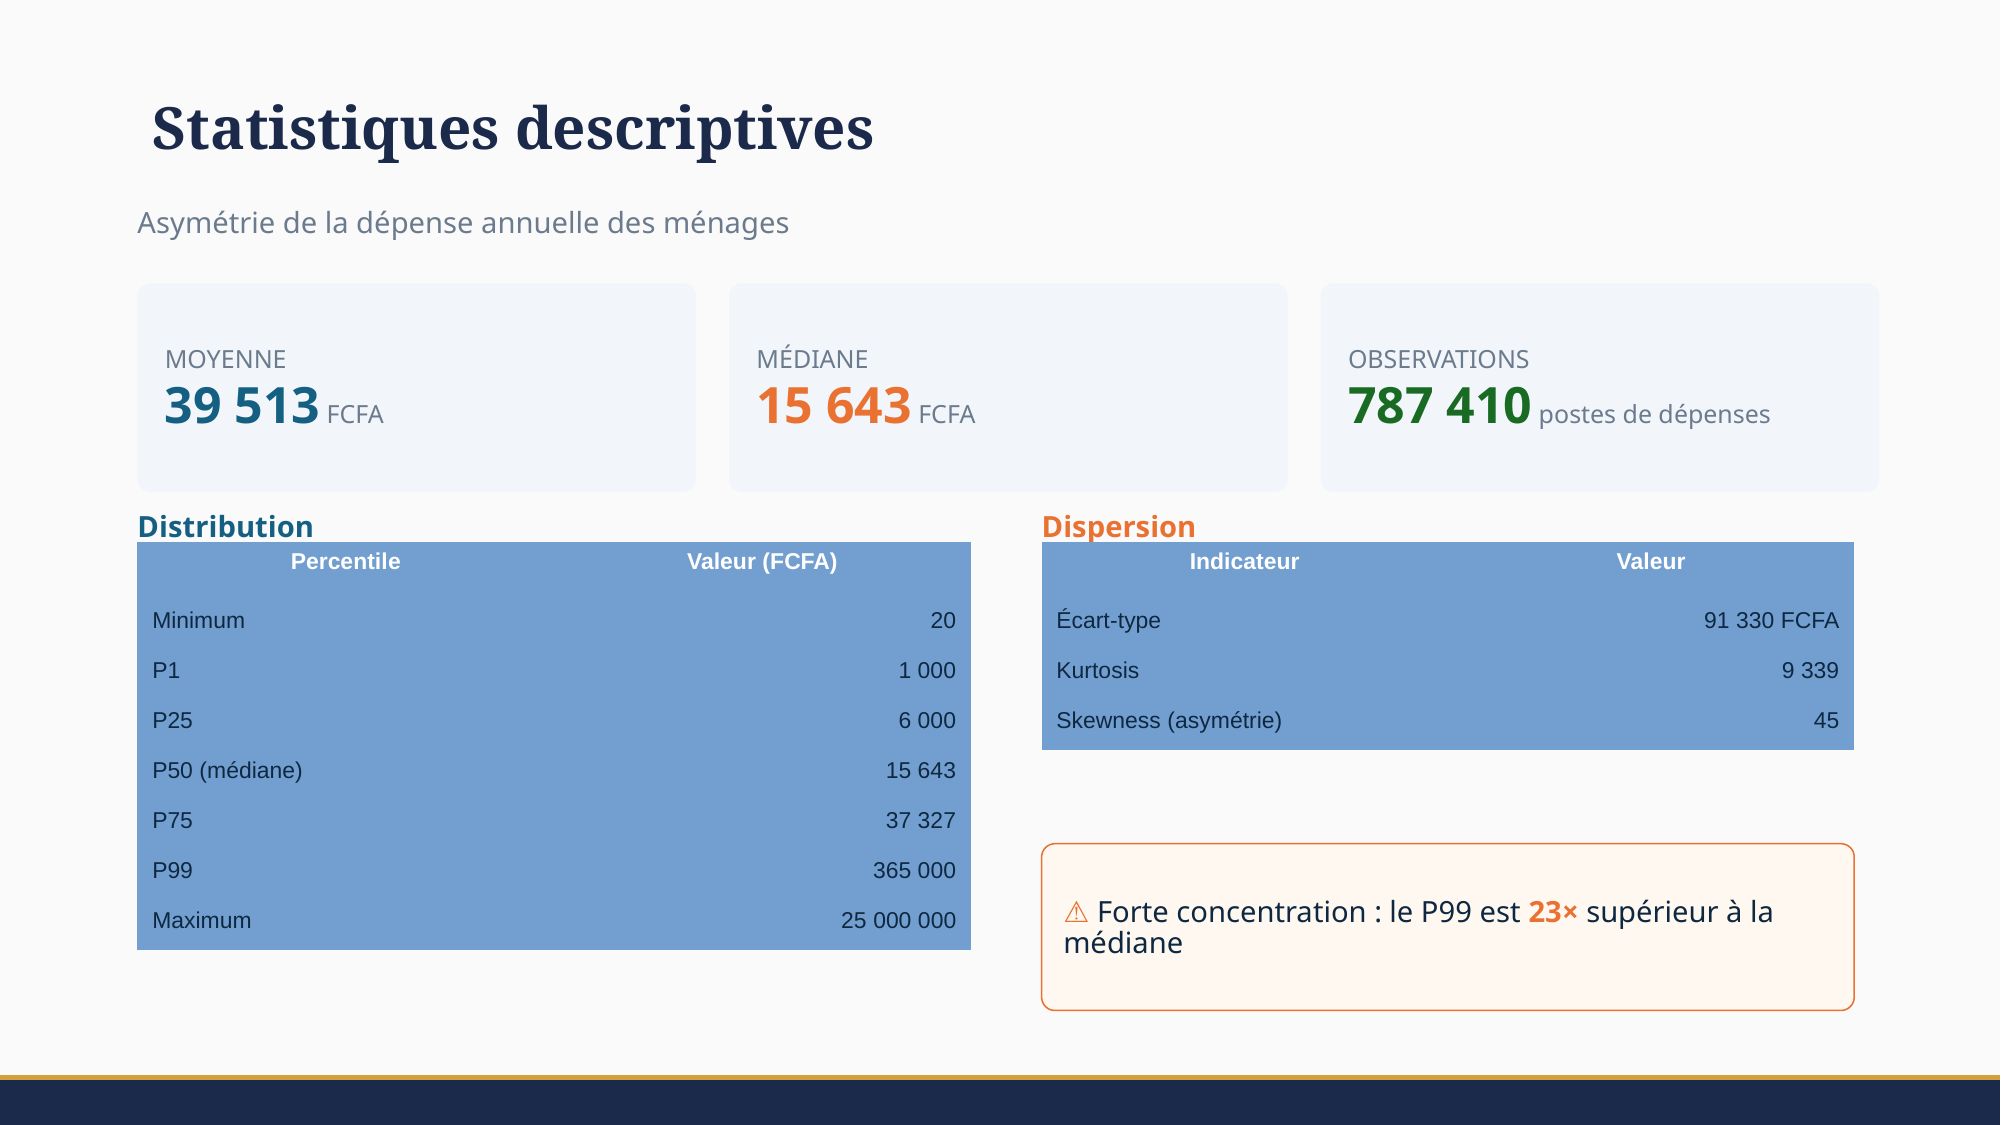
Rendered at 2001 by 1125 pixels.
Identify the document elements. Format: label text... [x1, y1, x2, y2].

table_cell 20 [554, 600, 971, 650]
table_cell 1 000 [554, 650, 971, 700]
table_header Valeur [1448, 542, 1854, 600]
table_cell P1 [137, 650, 554, 700]
text_box OBSERVATIONS 787 410 postes de dépenses [1320, 283, 1880, 492]
table_cell 25 000 000 [554, 900, 971, 950]
table_cell Minimum [137, 600, 554, 650]
table_cell Écart-type [1042, 600, 1448, 650]
table_header Valeur (FCFA) [554, 542, 971, 600]
table_cell Skewness (asymétrie) [1042, 700, 1448, 750]
table_cell Maximum [137, 900, 554, 950]
title Statistiques descriptives [137, 59, 1863, 202]
text_box ⚠️ Forte concentration : le P99 est 23× supérieur à la médiane [1041, 843, 1855, 1011]
table_cell 6 000 [554, 700, 971, 750]
table_header Percentile [137, 542, 554, 600]
table_cell P50 (médiane) [137, 750, 554, 800]
table_cell 365 000 [554, 850, 971, 900]
table_cell 37 327 [554, 800, 971, 850]
text_box Asymétrie de la dépense annuelle des ménages [137, 204, 1179, 263]
text_box Dispersion [1042, 508, 1458, 542]
text_box Distribution [137, 508, 554, 542]
table_cell P75 [137, 800, 554, 850]
table_cell Kurtosis [1042, 650, 1448, 700]
text_box MÉDIANE 15 643 FCFA [729, 283, 1288, 492]
text_box MOYENNE 39 513 FCFA [137, 283, 696, 492]
table_cell 15 643 [554, 750, 971, 800]
table_cell 9 339 [1448, 650, 1854, 700]
table_cell 45 [1448, 700, 1854, 750]
table_cell 91 330 FCFA [1448, 600, 1854, 650]
table_cell P99 [137, 850, 554, 900]
table_header Indicateur [1042, 542, 1448, 600]
table_cell P25 [137, 700, 554, 750]
